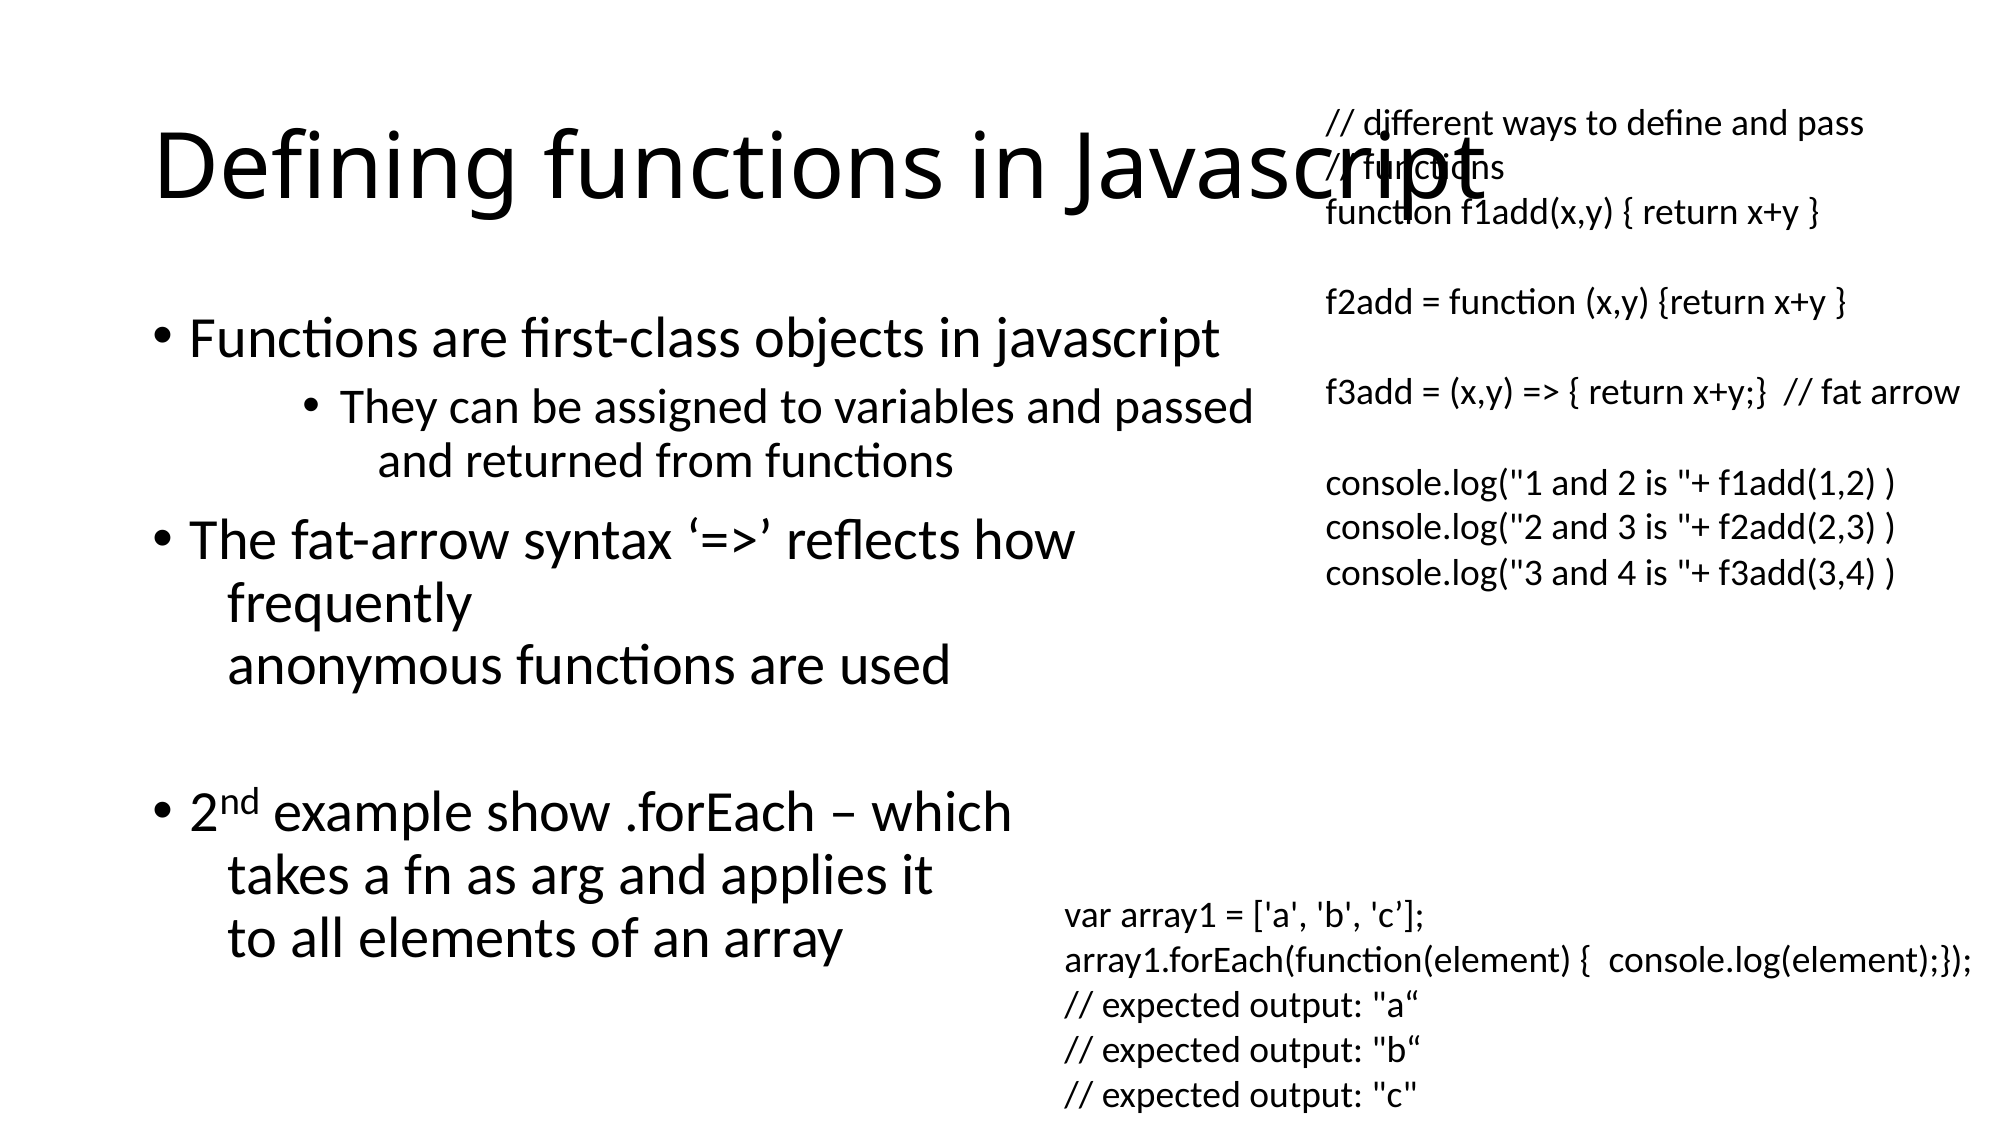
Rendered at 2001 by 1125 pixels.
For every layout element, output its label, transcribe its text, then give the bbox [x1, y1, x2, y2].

title Defining functions in Javascript [137, 59, 1863, 278]
list Functions are first-class objects in javascript They can be assigned to variables and passed and returned from functions The fat-arrow syntax ‘=>’ reflects how frequently anonymous functions are used 2nd example show .forEach – which takes a fn as arg and applies it to all elements of an array [137, 299, 1863, 1014]
text_box var array1 = ['a', 'b', 'c’]; array1.forEach(function(element) { console.log(element);}); // expected output: "a“ // expected output: "b“ // expected output: "c" [1049, 882, 2000, 1125]
text_box // different ways to define and pass // functions function f1add(x,y) { return x+y } f2add = function (x,y) {return x+y } f3add = (x,y) => { return x+y;} // fat arrow console.log("1 and 2 is "+ f1add(1,2) ) console.log("2 and 3 is "+ f2add(2,3) ) console.log("3 and 4 is "+ f3add(3,4) ) [1310, 89, 1985, 605]
